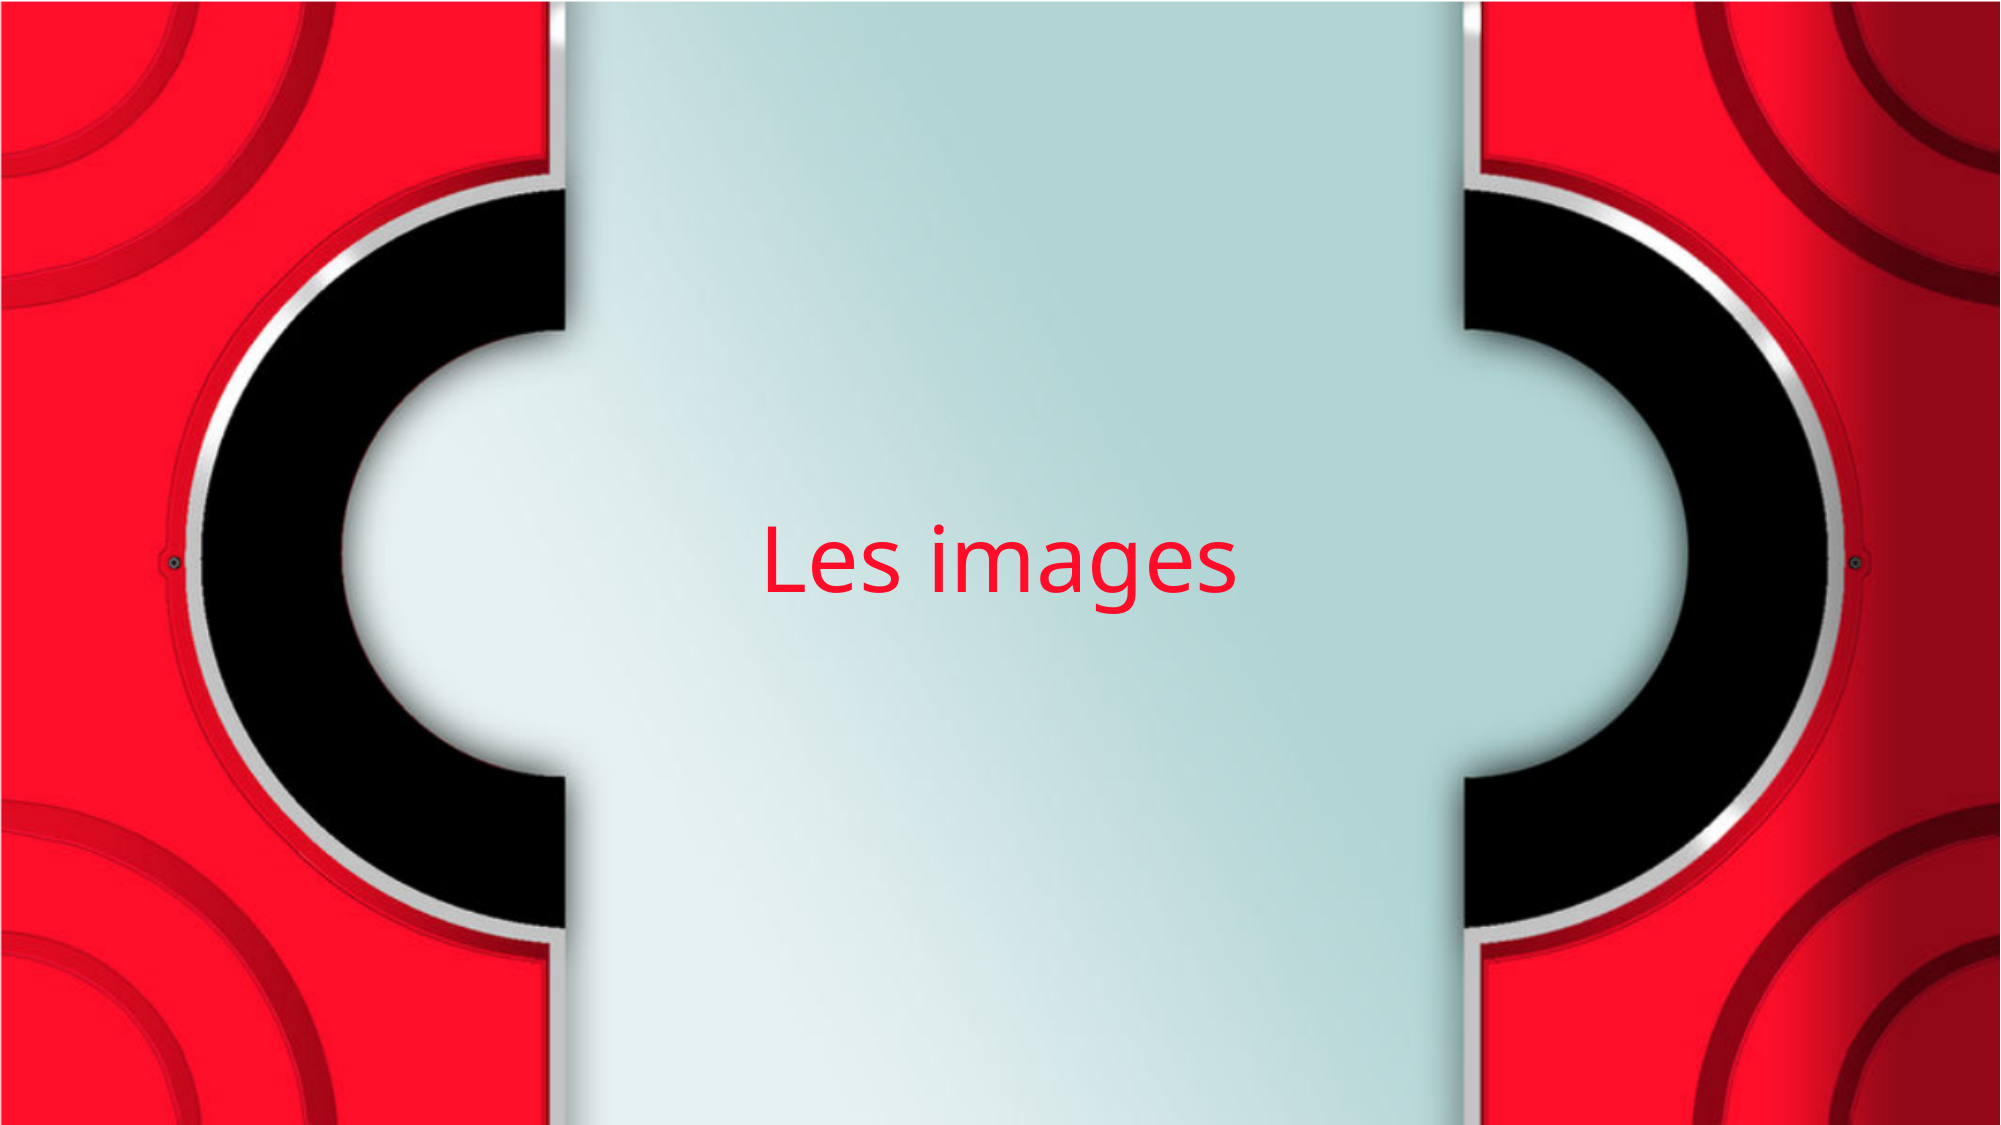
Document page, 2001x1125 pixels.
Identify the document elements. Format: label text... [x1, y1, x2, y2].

title Les images [137, 453, 1863, 672]
picture [0, 0, 2000, 1125]
